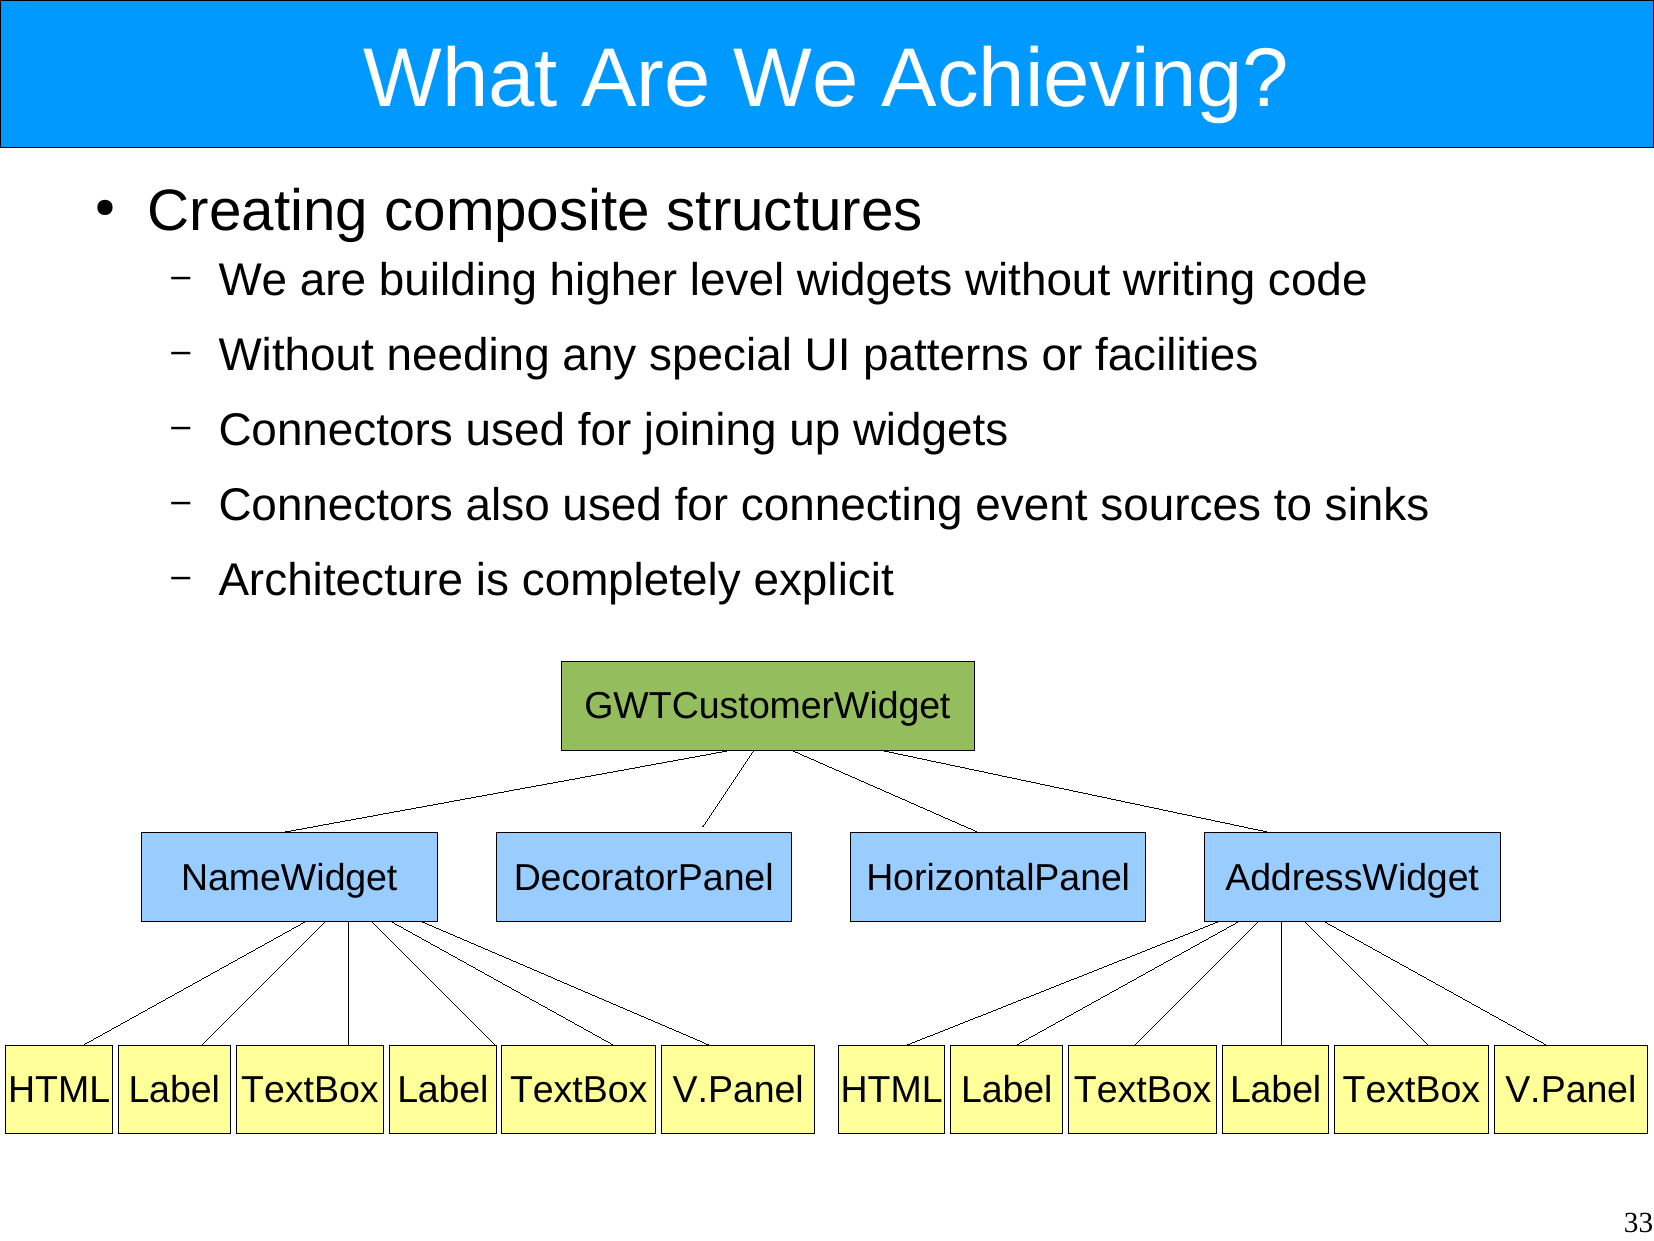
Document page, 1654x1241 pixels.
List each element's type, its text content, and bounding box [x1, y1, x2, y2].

text_box V.Panel [1494, 1045, 1648, 1134]
text_box HTML [838, 1045, 945, 1134]
text_box TextBox [236, 1045, 384, 1134]
list Creating composite structures We are building higher level widgets without writing code Without needing any special UI patterns or facilities Connectors used for joining up widgets Connectors also used for connecting event sources to sinks Architecture is completely explicit [76, 177, 1565, 1211]
title What Are We Achieving? [82, 13, 1571, 142]
text_box GWTCustomerWidget [561, 661, 975, 751]
text_box AddressWidget [1204, 832, 1501, 922]
text_box Label [950, 1045, 1063, 1134]
text_box Label [118, 1045, 231, 1134]
text_box TextBox [1334, 1045, 1489, 1134]
text_box Label [389, 1045, 497, 1134]
text_box NameWidget [141, 832, 438, 922]
text_box HTML [5, 1045, 113, 1134]
text_box TextBox [1068, 1045, 1217, 1134]
text_box Label [1222, 1045, 1329, 1134]
text_box TextBox [501, 1045, 656, 1134]
text_box V.Panel [661, 1045, 815, 1134]
text_box HorizontalPanel [850, 832, 1146, 922]
text_box DecoratorPanel [496, 832, 792, 922]
